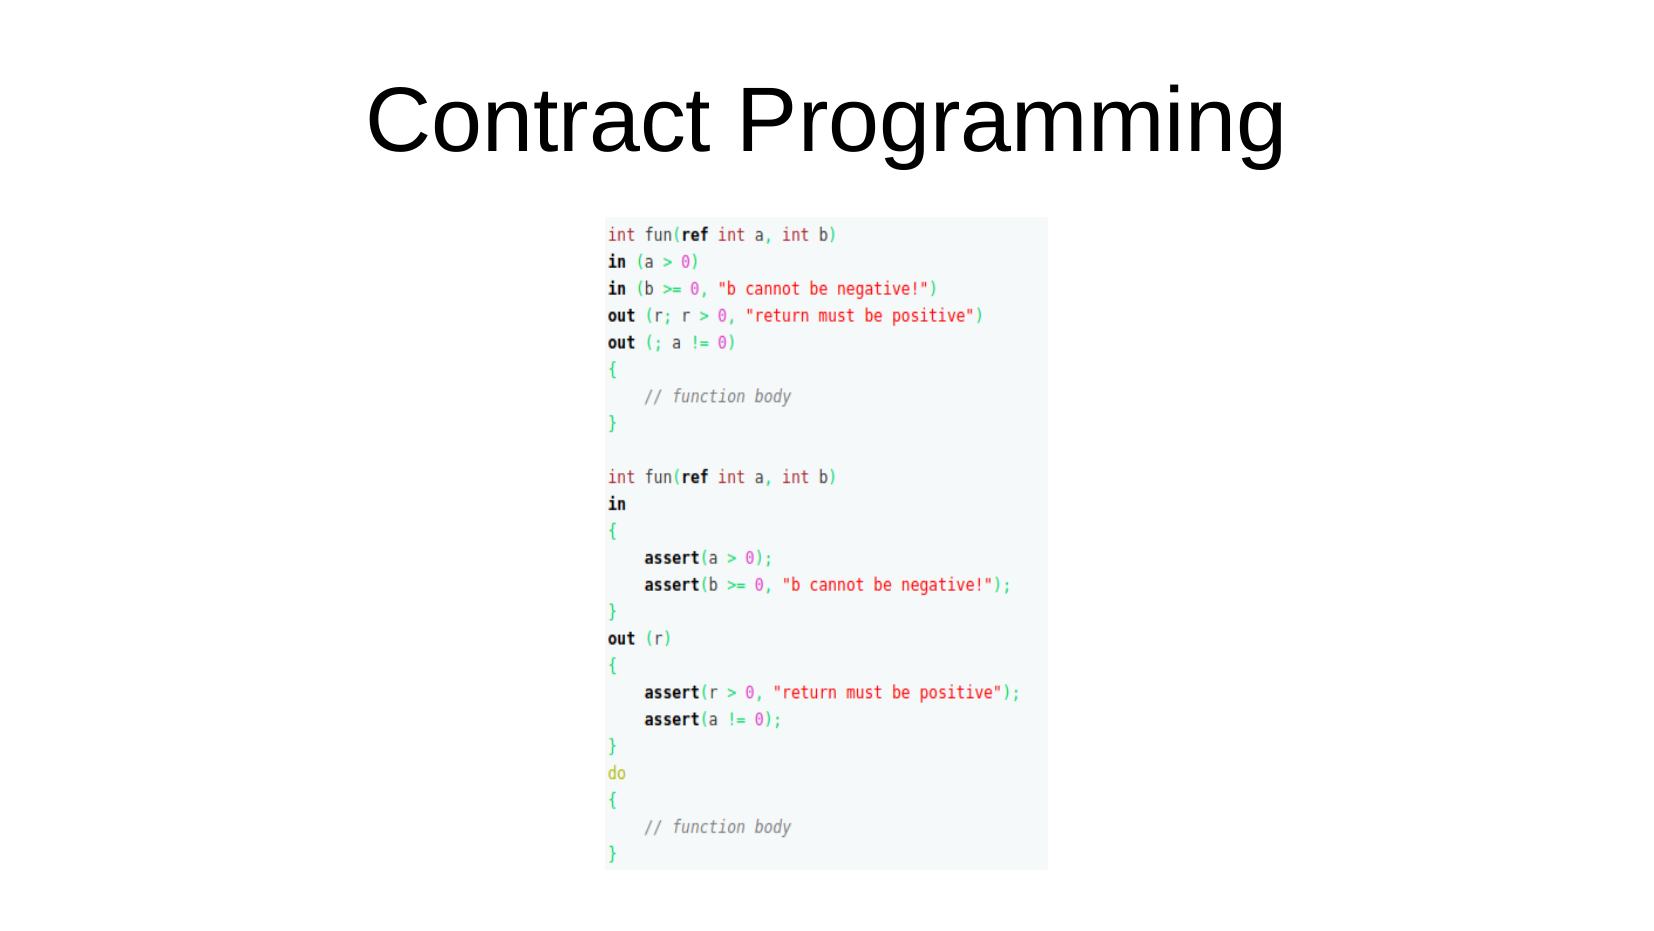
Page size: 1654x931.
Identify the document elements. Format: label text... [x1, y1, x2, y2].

title Contract Programming [82, 37, 1571, 193]
picture [605, 217, 1048, 870]
